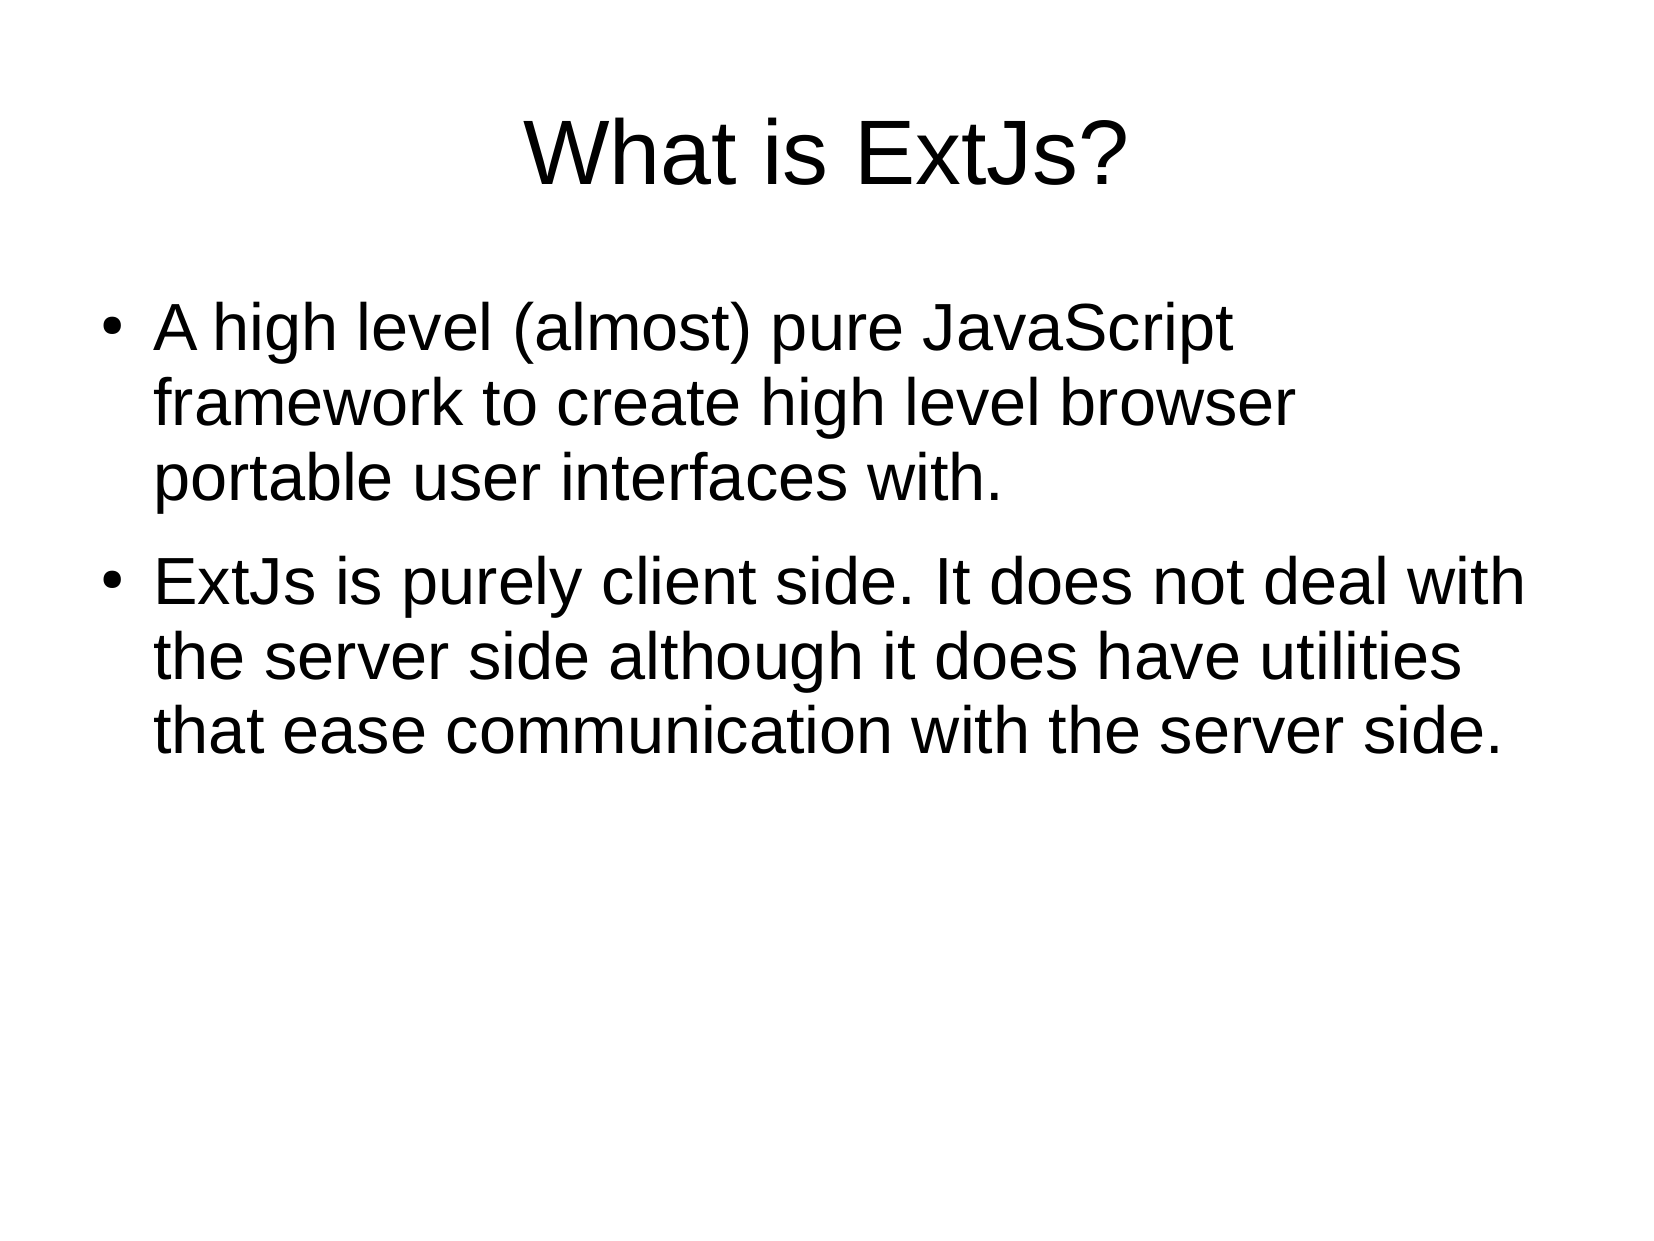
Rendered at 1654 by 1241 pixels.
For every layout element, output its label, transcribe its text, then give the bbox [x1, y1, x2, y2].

title What is ExtJs? [82, 49, 1571, 257]
list A high level (almost) pure JavaScript framework to create high level browser portable user interfaces with. ExtJs is purely client side. It does not deal with the server side although it does have utilities that ease communication with the server side. [82, 290, 1538, 1010]
